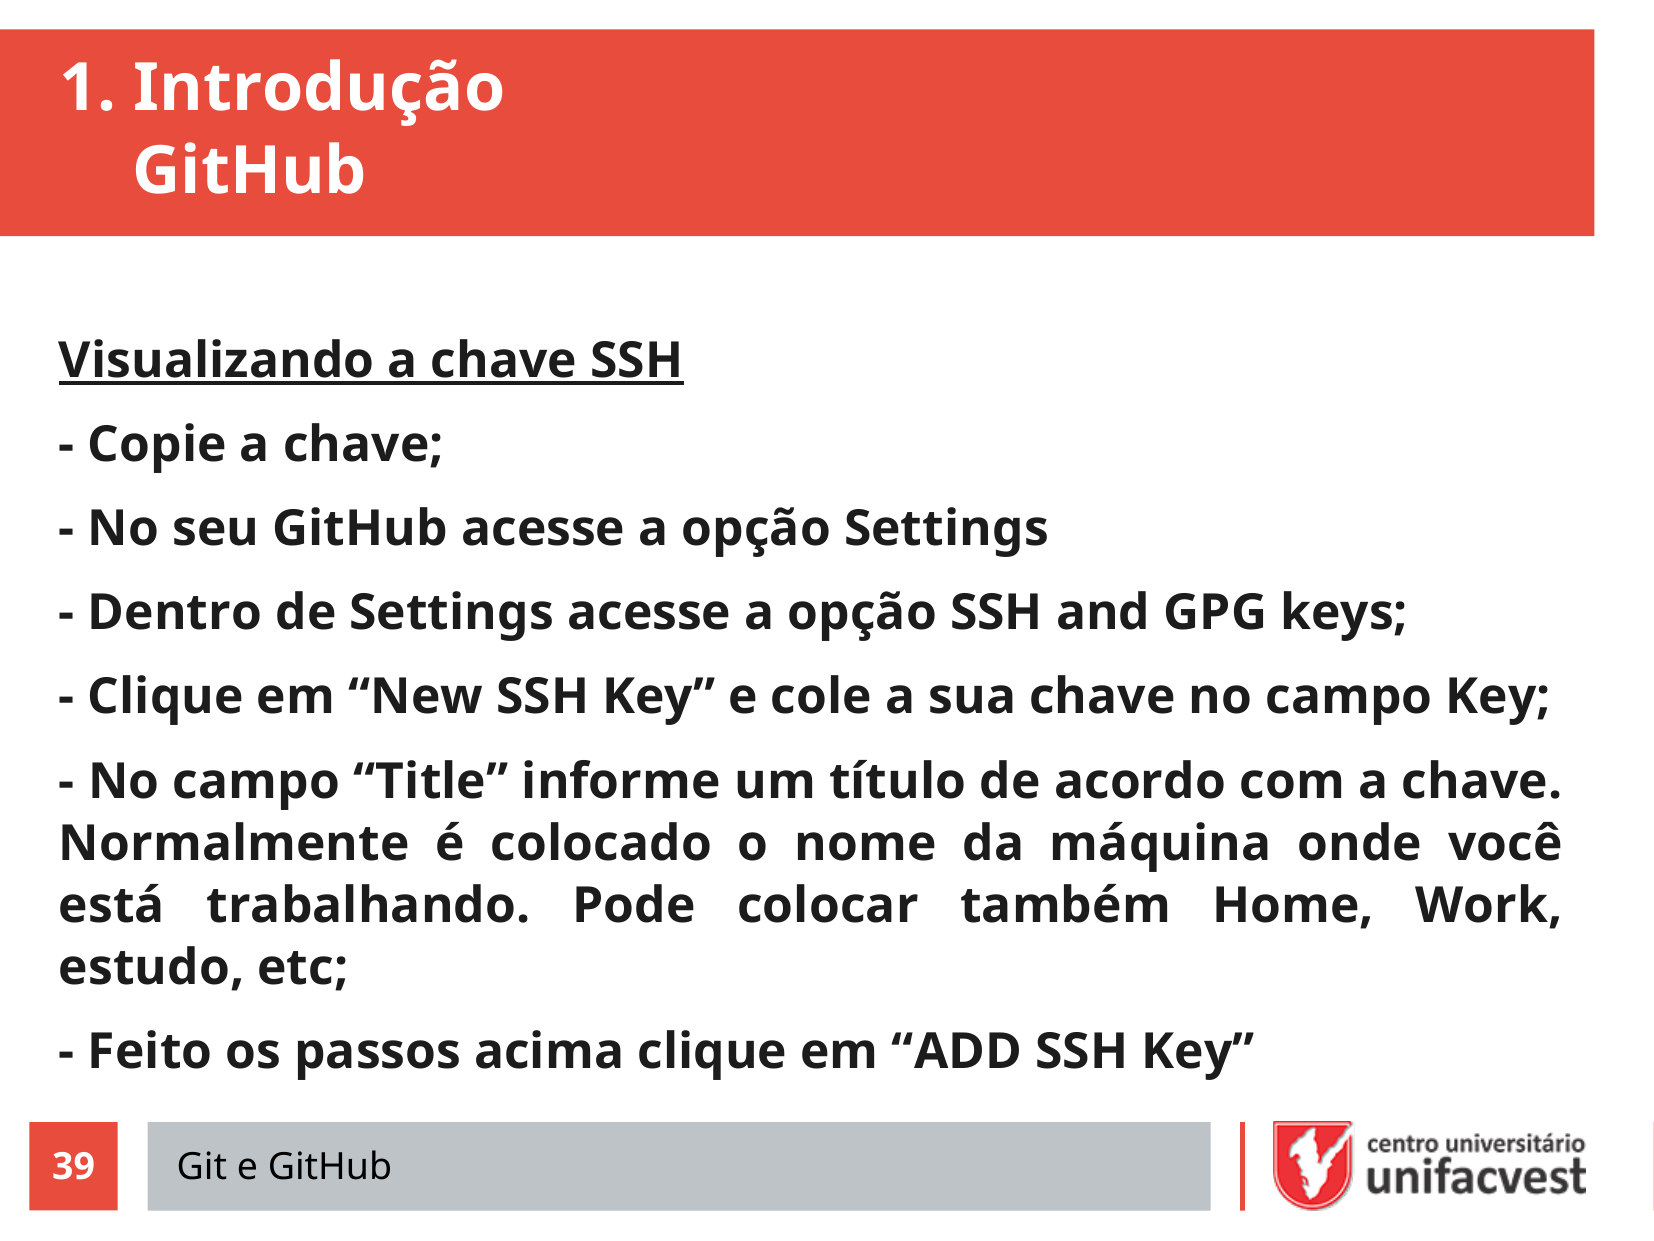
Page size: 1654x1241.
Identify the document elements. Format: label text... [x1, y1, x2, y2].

list Visualizando a chave SSH - Copie a chave; - No seu GitHub acesse a opção Settings - Dentro de Settings acesse a opção SSH and GPG keys; - Clique em “New SSH Key” e cole a sua chave no campo Key; - No campo “Title” informe um título de acordo com a chave. Normalmente é colocado o nome da máquina onde você está trabalhando. Pode colocar também Home, Work, estudo, etc; - Feito os passos acima clique em “ADD SSH Key” [59, 324, 1566, 1093]
text_box Git e GitHub [161, 1132, 1212, 1196]
picture [1273, 1121, 1586, 1211]
title 1. Introdução GitHub [59, 59, 1595, 207]
text_box [1245, 1120, 1654, 1212]
